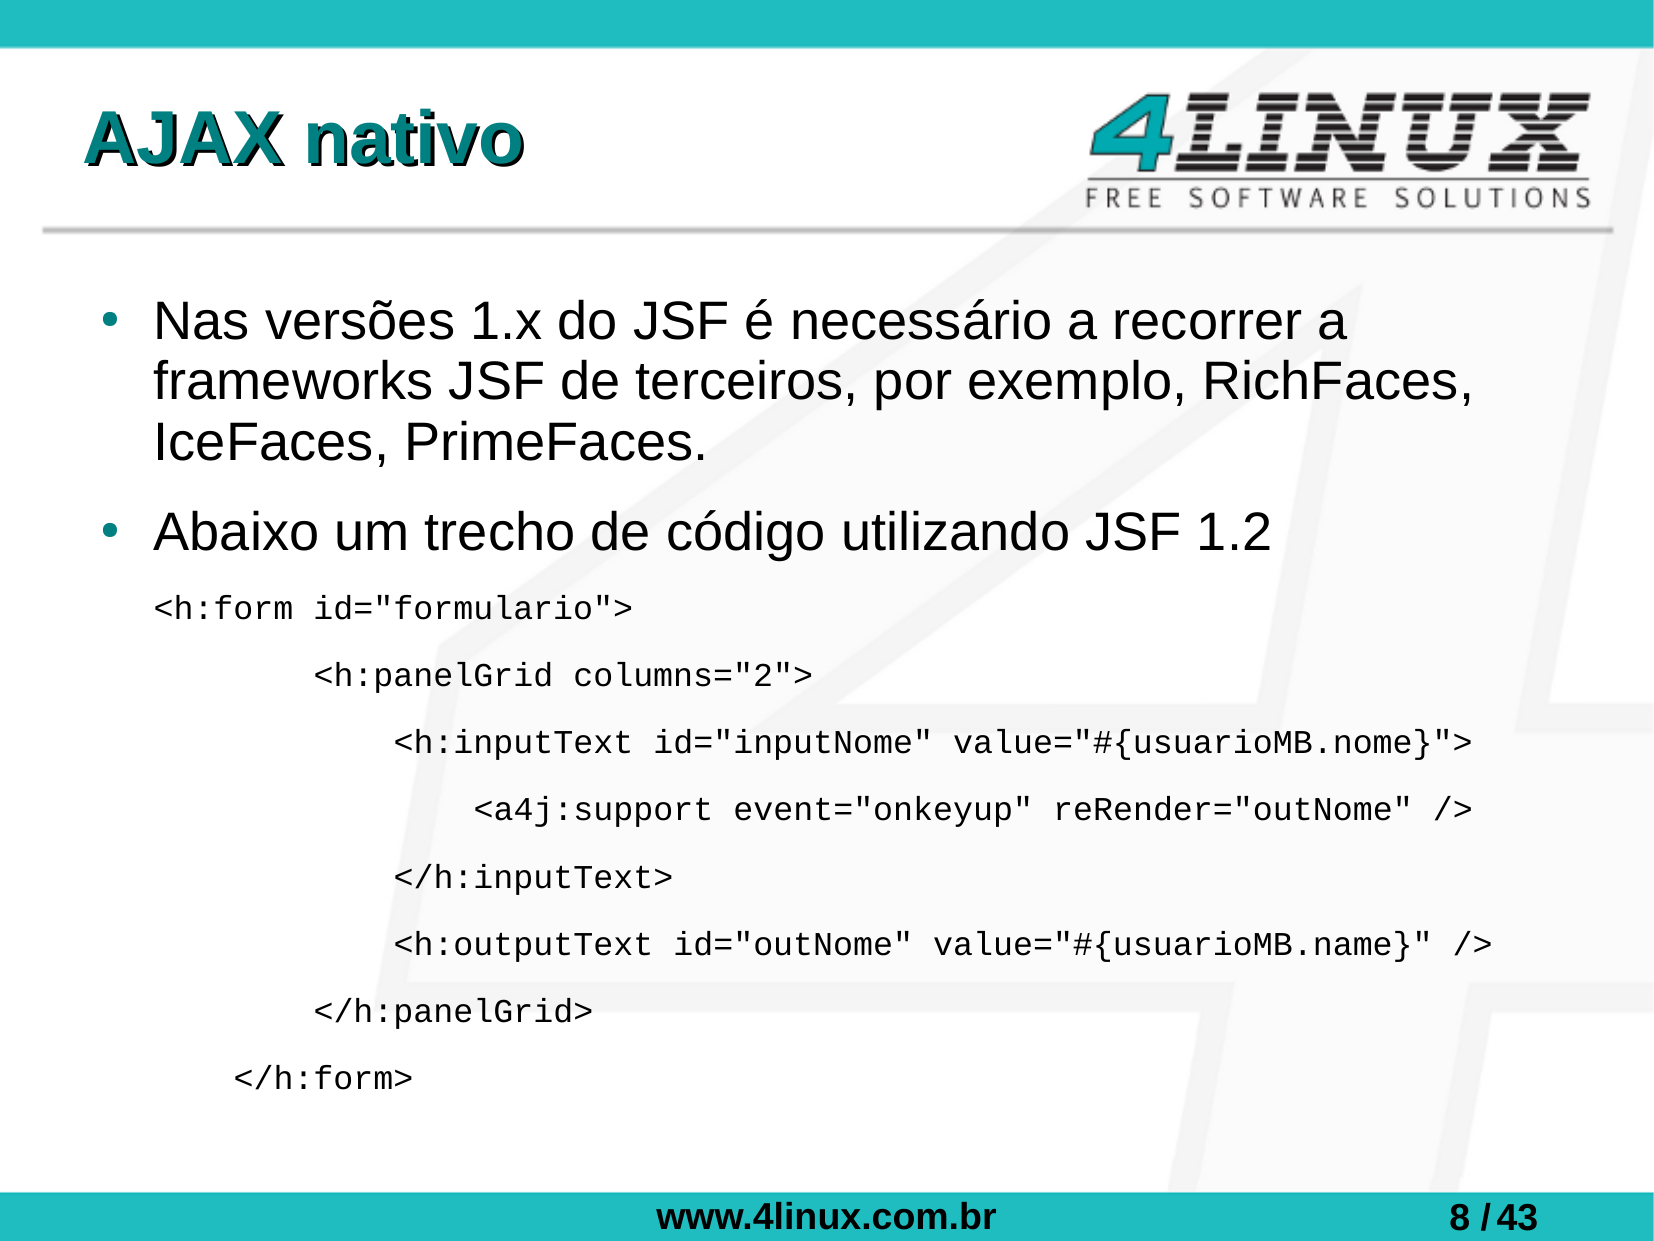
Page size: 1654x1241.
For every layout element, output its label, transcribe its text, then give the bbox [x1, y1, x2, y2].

picture [0, 0, 1654, 1241]
list Nas versões 1.x do JSF é necessário a recorrer a frameworks JSF de terceiros, por exemplo, RichFaces, IceFaces, PrimeFaces. Abaixo um trecho de código utilizando JSF 1.2 <h:form id="formulario"> <h:panelGrid columns="2"> <h:inputText id="inputNome" value="#{usuarioMB.nome}"> <a4j:support event="onkeyup" reRender="outNome" /> </h:inputText> <h:outputText id="outNome" value="#{usuarioMB.name}" /> </h:panelGrid> </h:form> [82, 290, 1571, 1109]
title AJAX nativo [82, 49, 1051, 226]
